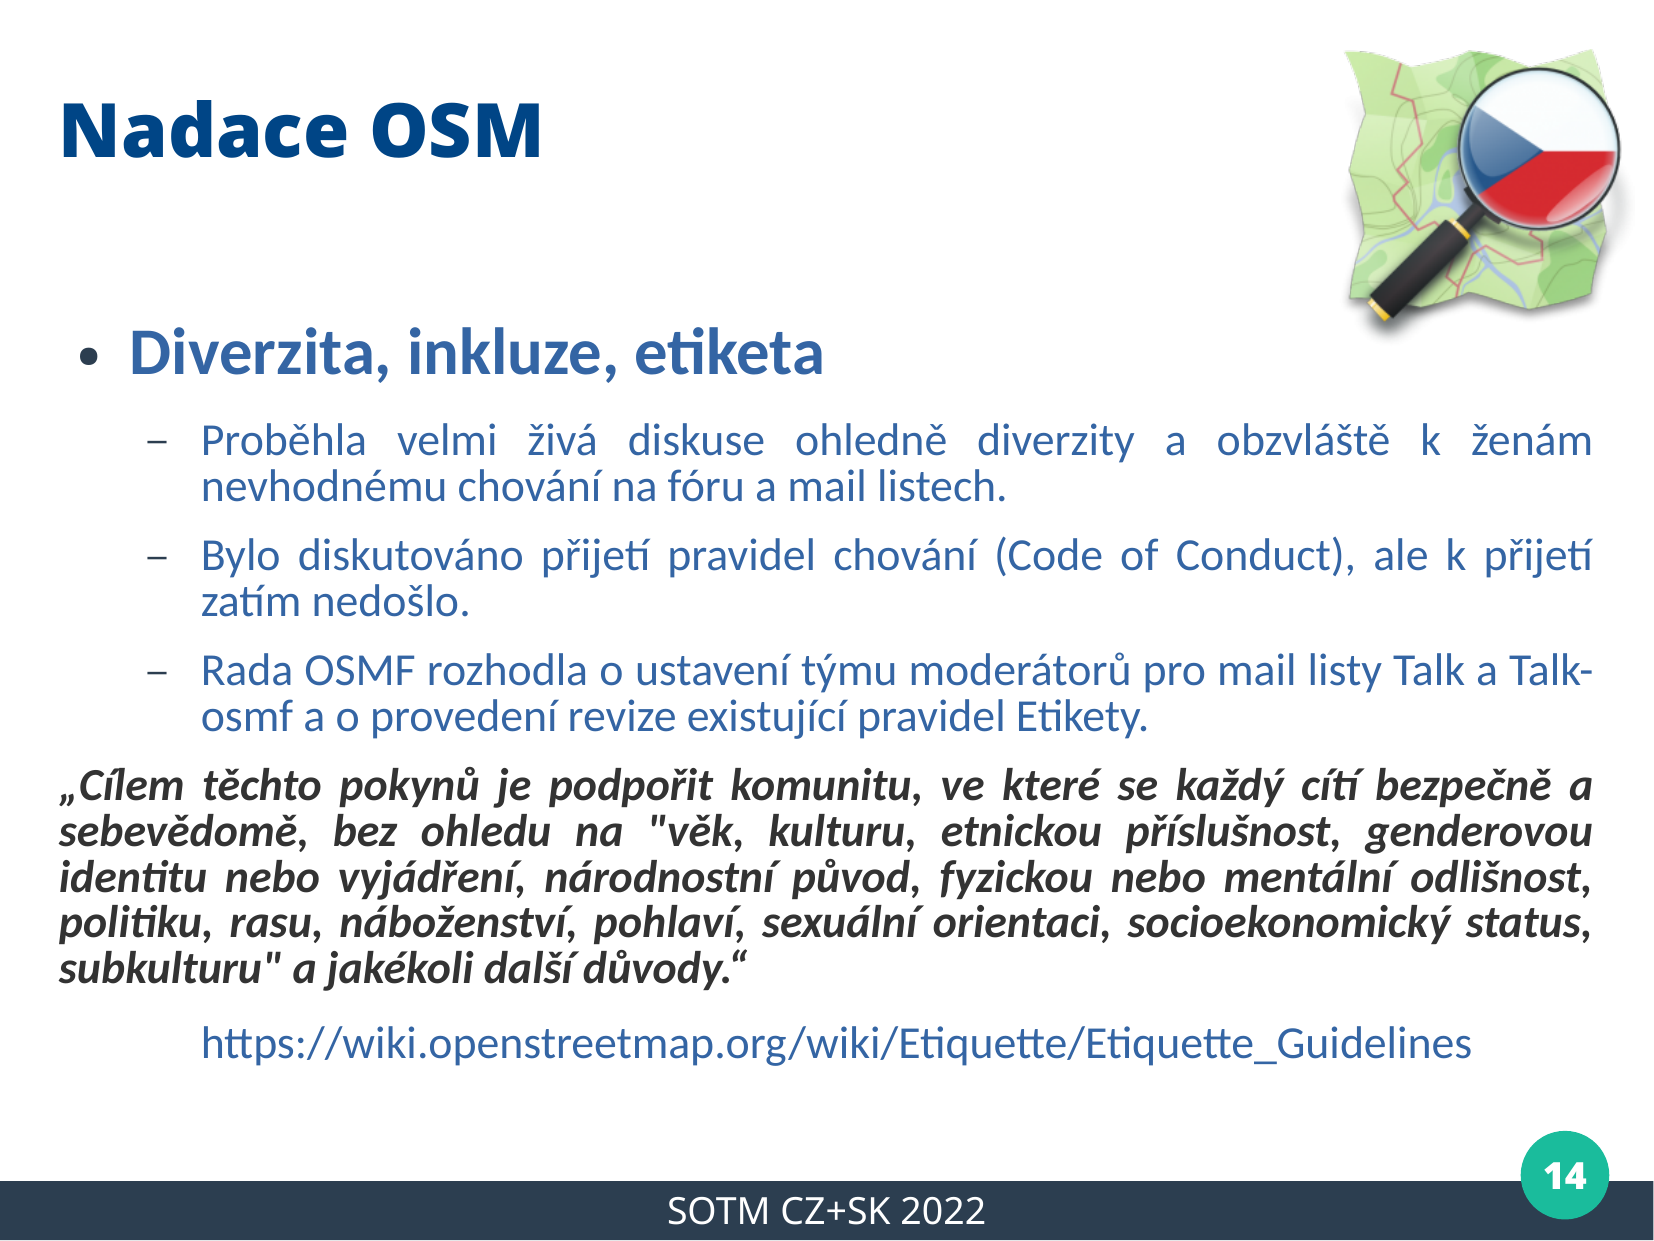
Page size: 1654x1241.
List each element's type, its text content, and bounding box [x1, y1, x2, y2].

picture [1334, 49, 1635, 350]
title Nadace OSM [59, 49, 1347, 207]
list Diverzita, inkluze, etiketa Proběhla velmi živá diskuse ohledně diverzity a obzvláště k ženám nevhodnému chování na fóru a mail listech. Bylo diskutováno přijetí pravidel chování (Code of Conduct), ale k přijetí zatím nedošlo. Rada OSMF rozhodla o ustavení týmu moderátorů pro mail listy Talk a Talk-osmf a o provedení revize existující pravidel Etikety. „Cílem těchto pokynů je podpořit komunitu, ve které se každý cítí bezpečně a sebevědomě, bez ohledu na "věk, kulturu, etnickou příslušnost, genderovou identitu nebo vyjádření, národnostní původ, fyzickou nebo mentální odlišnost, politiku, rasu, náboženství, pohlaví, sexuální orientaci, socioekonomický status, subkulturu" a jakékoli další důvody.“ https://wiki.openstreetmap.org/wiki/Etiquette/Etiquette_Guidelines [59, 324, 1595, 1152]
